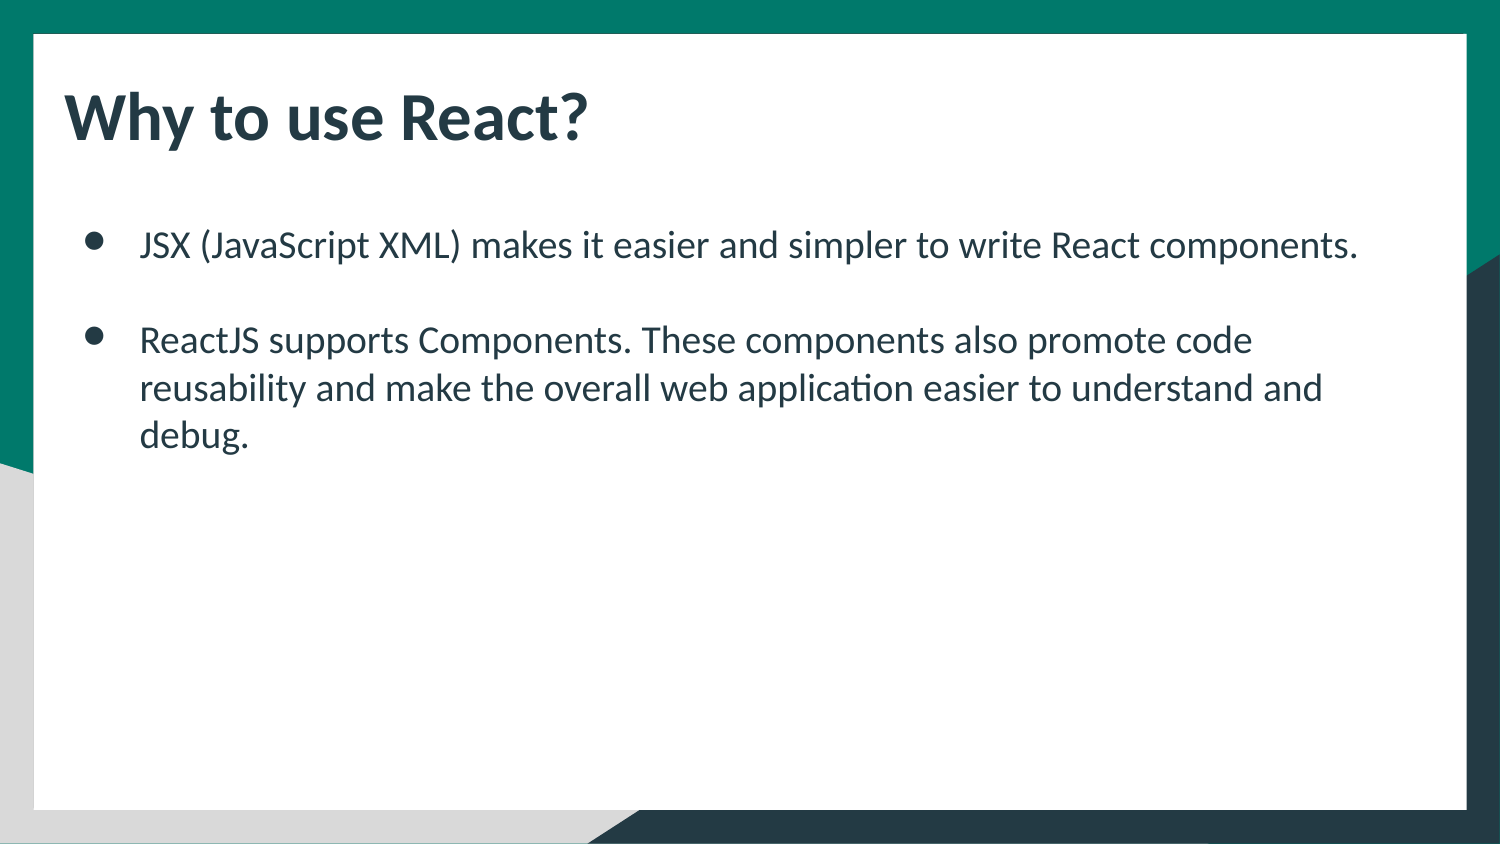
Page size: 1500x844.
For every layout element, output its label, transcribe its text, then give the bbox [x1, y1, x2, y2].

text_box Why to use React? JSX (JavaScript XML) makes it easier and simpler to write React components. ReactJS supports Components. These components also promote code reusability and make the overall web application easier to understand and debug. [49, 56, 1442, 783]
